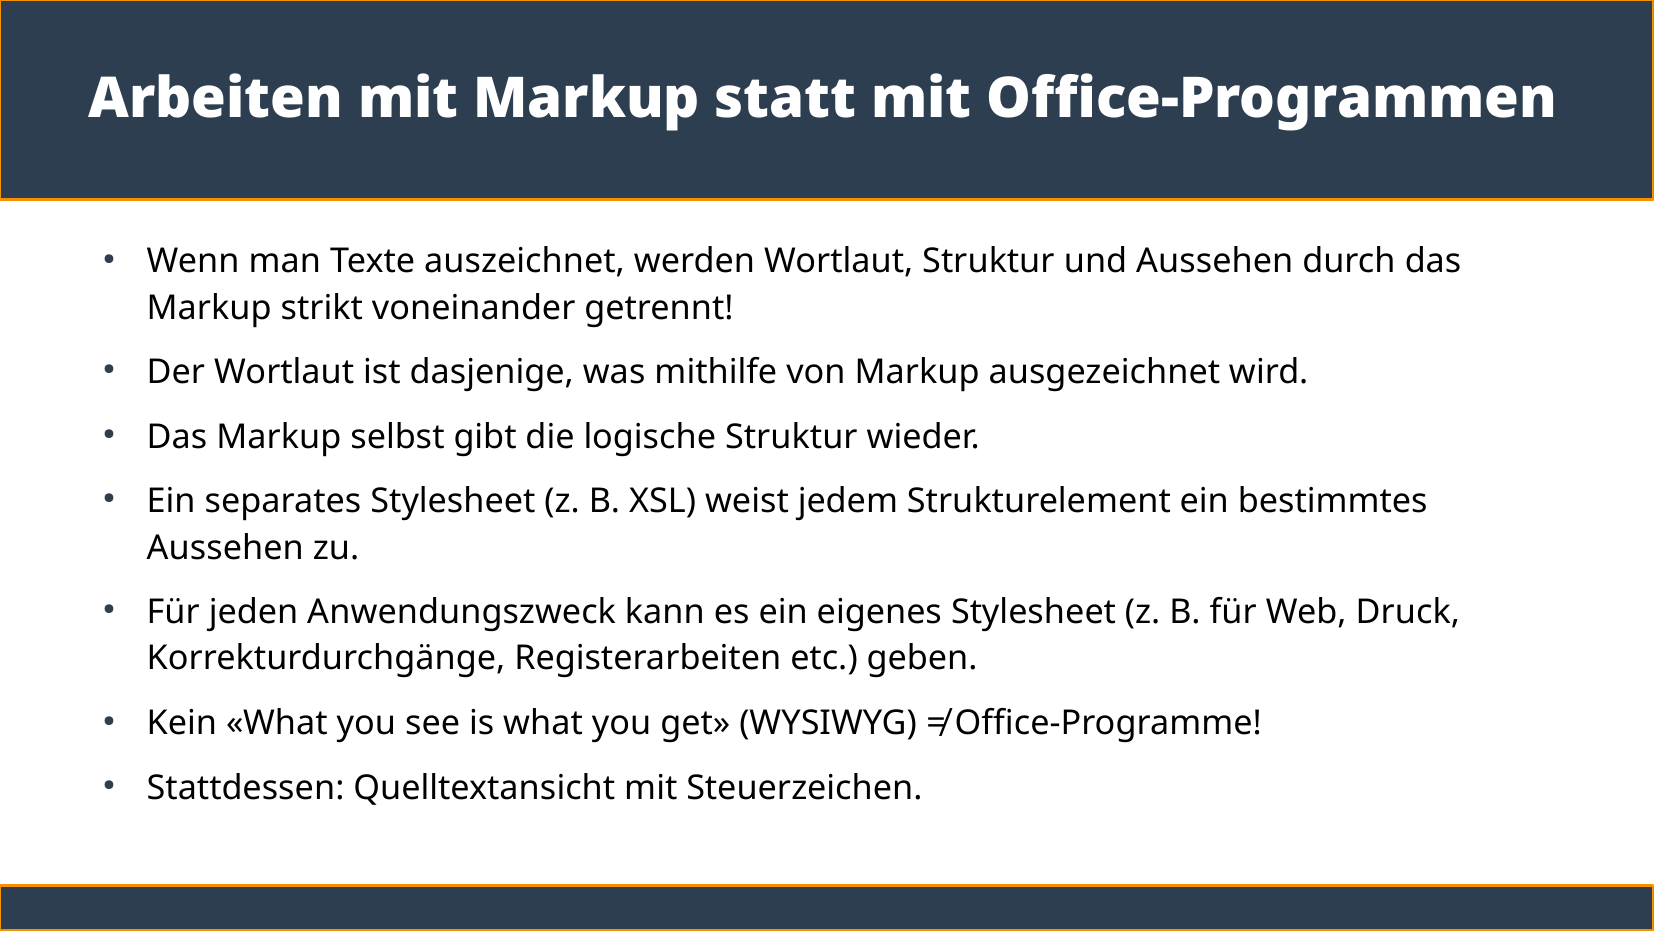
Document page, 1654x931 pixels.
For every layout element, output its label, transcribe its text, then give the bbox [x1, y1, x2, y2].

title Arbeiten mit Markup statt mit Office-Programmen [88, 14, 1565, 178]
list Wenn man Texte auszeichnet, werden Wortlaut, Struktur und Aussehen durch das Markup strikt voneinander getrennt! Der Wortlaut ist dasjenige, was mithilfe von Markup ausgezeichnet wird. Das Markup selbst gibt die logische Struktur wieder. Ein separates Stylesheet (z. B. XSL) weist jedem Strukturelement ein bestimmtes Aussehen zu. Für jeden Anwendungszweck kann es ein eigenes Stylesheet (z. B. für Web, Druck, Korrekturdurchgänge, Registerarbeiten etc.) geben. Kein «What you see is what you get» (WYSIWYG) ≠ Office-Programme! Stattdessen: Quelltextansicht mit Steuerzeichen. [88, 236, 1565, 813]
